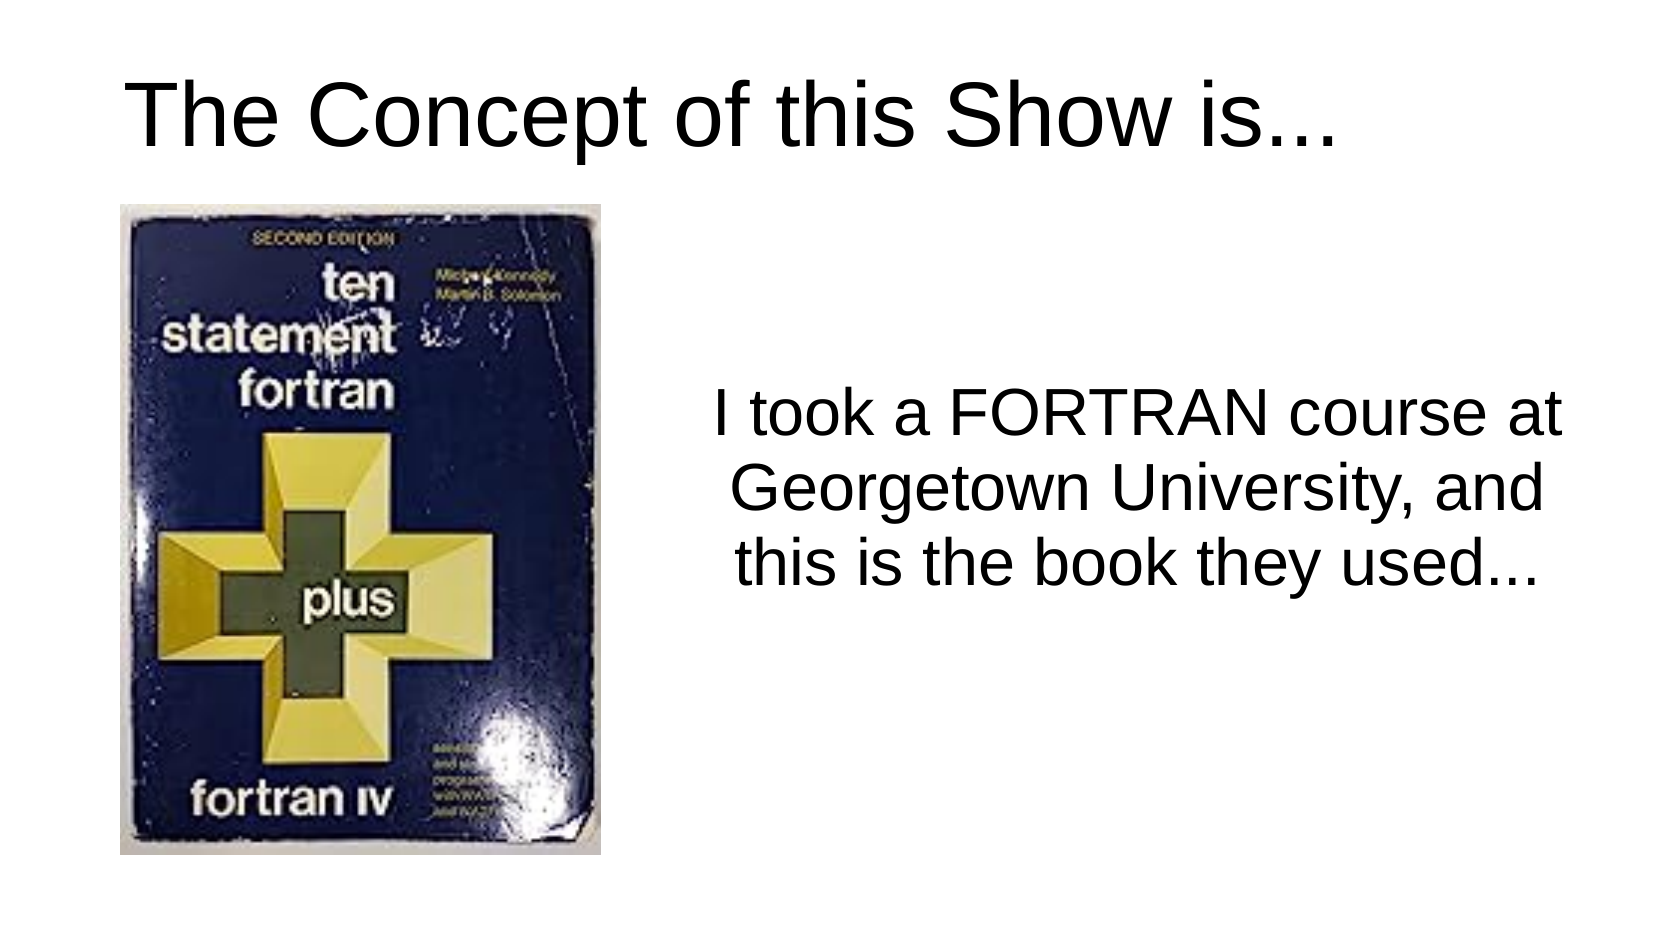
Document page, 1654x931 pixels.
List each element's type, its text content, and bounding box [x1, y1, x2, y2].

text_box I took a FORTRAN course at Georgetown University, and this is the book they used... [705, 217, 1571, 758]
picture [120, 204, 601, 856]
title The Concept of this Show is... [0, 37, 1571, 193]
